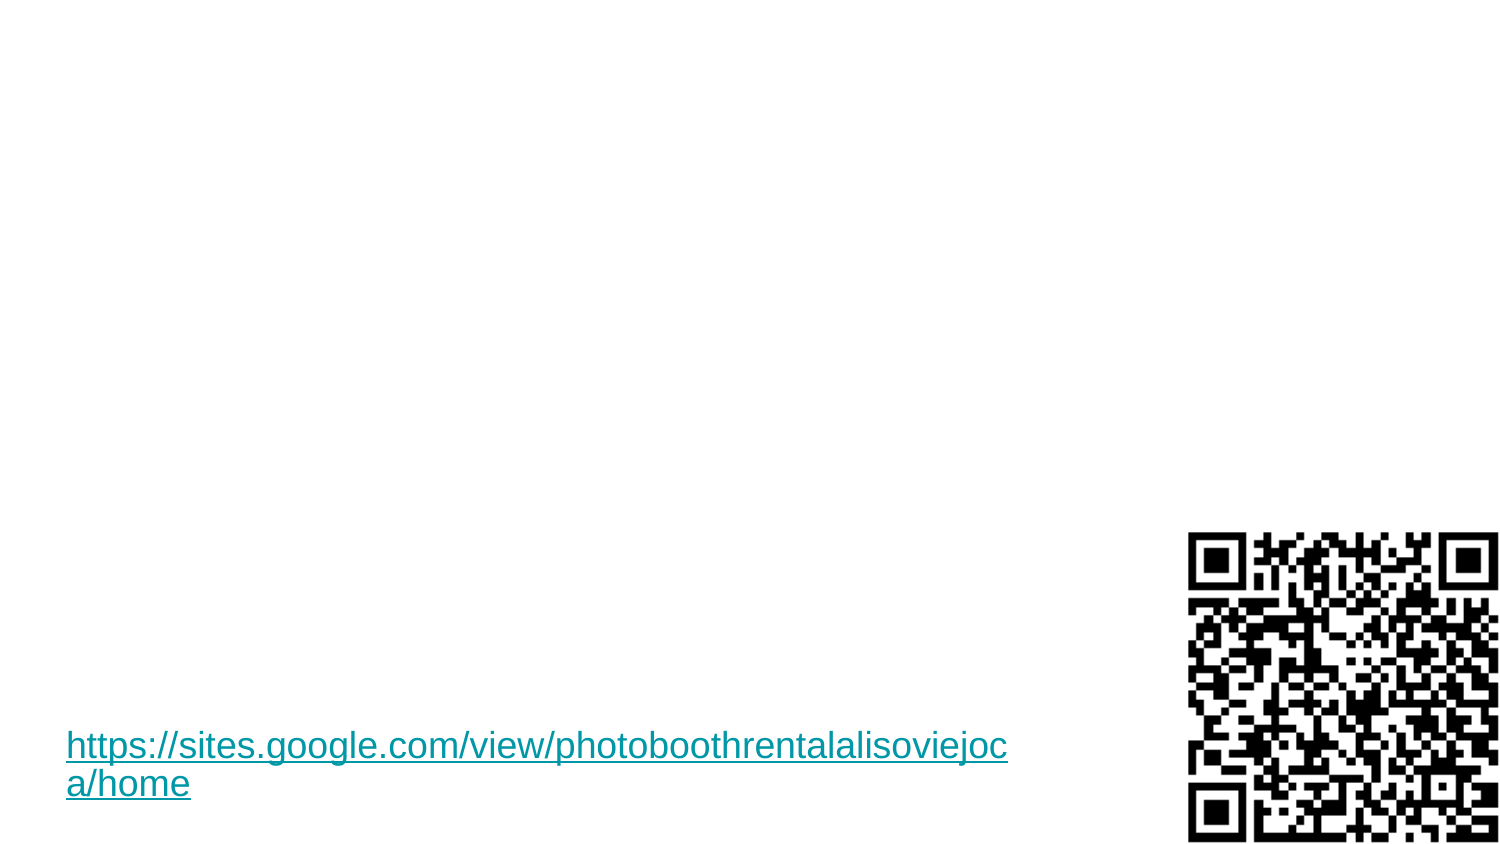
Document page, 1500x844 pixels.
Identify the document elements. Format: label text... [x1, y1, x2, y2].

picture [1187, 531, 1500, 844]
list https://sites.google.com/view/photoboothrentalalisoviejoca/home [51, 694, 1036, 794]
